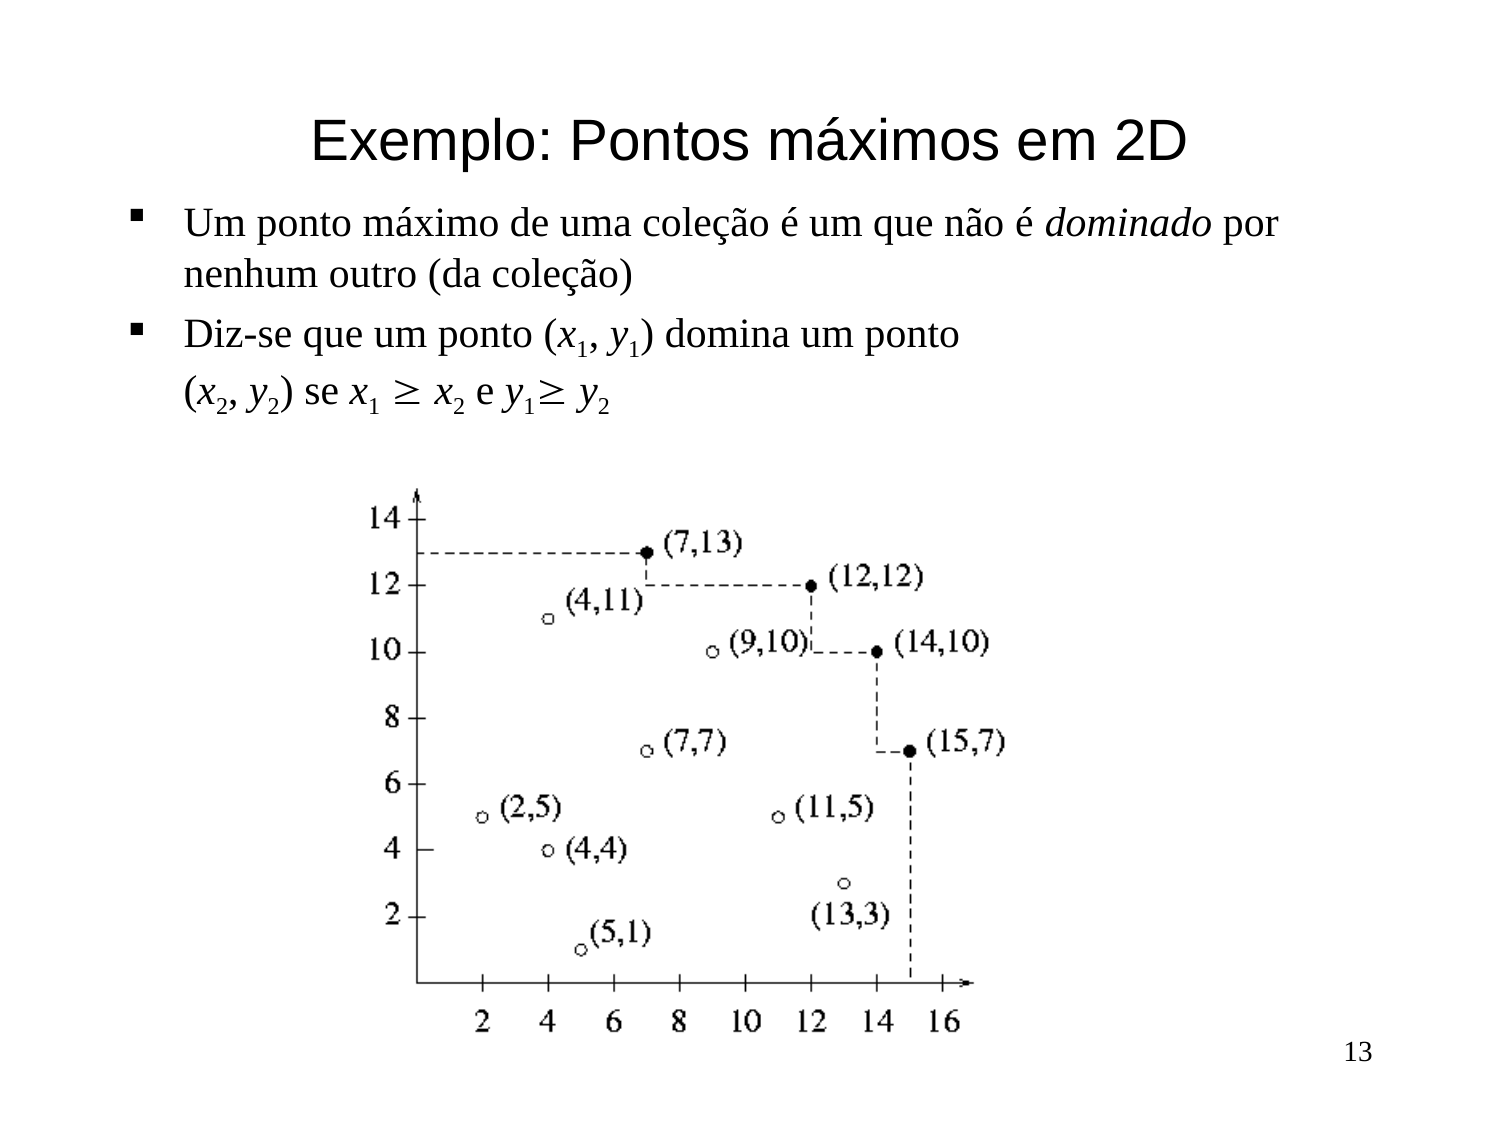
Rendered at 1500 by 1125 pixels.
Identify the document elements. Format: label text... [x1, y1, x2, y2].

picture [362, 487, 1027, 1037]
title Exemplo: Pontos máximos em 2D [112, 99, 1388, 175]
list Um ponto máximo de uma coleção é um que não é dominado por nenhum outro (da coleção) Diz-se que um ponto (x1, y1) domina um ponto (x2, y2) se x1  x2 e y1 y2 [112, 187, 1388, 1000]
